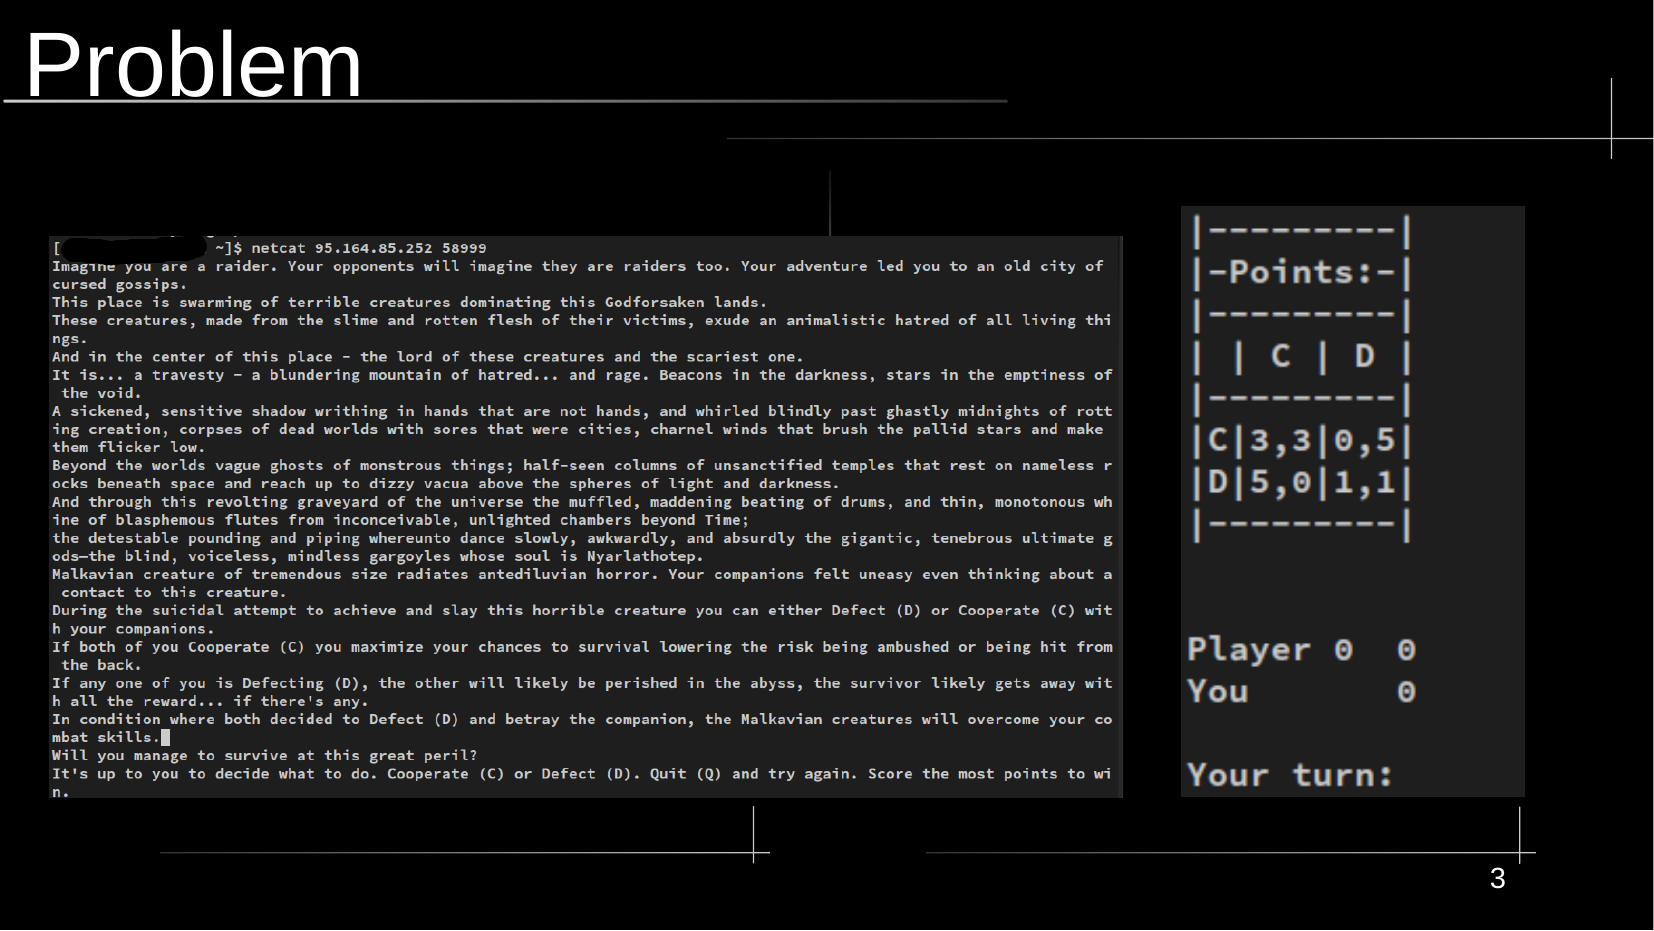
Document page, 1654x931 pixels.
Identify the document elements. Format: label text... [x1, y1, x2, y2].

title Problem [23, 11, 1589, 119]
picture [1181, 206, 1525, 797]
picture [49, 236, 1123, 798]
